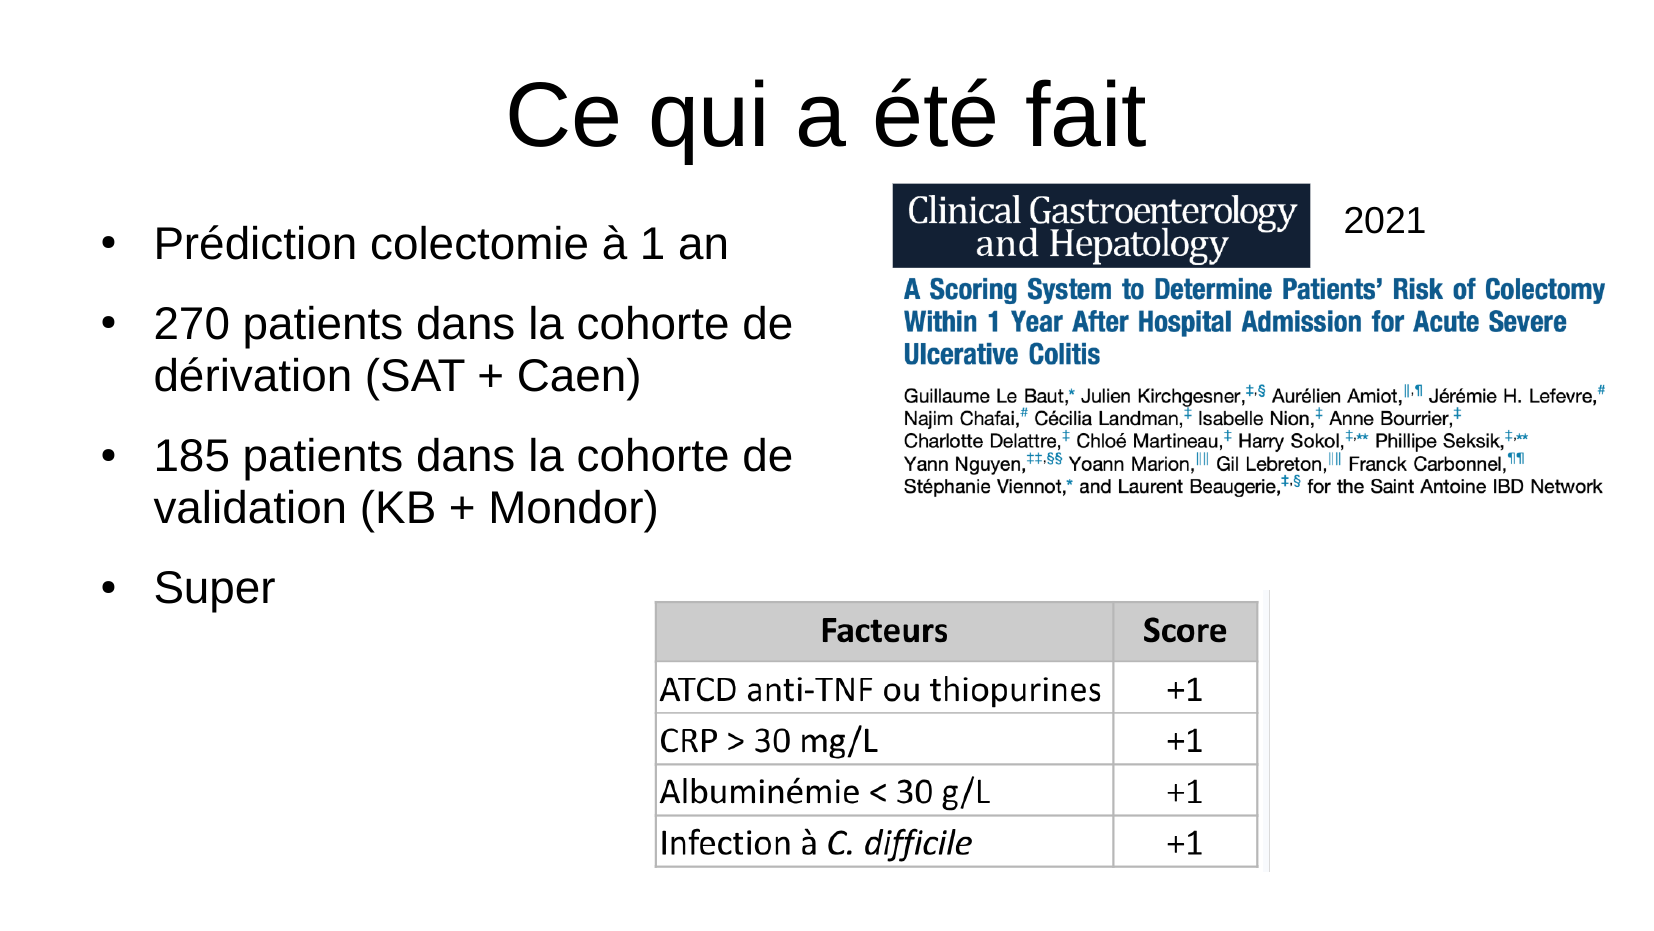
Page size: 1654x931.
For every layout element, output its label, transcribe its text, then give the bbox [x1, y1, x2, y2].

title Ce qui a été fait [82, 37, 1571, 193]
text_box 2021 [1328, 192, 1442, 250]
list Prédiction colectomie à 1 an 270 patients dans la cohorte de dérivation (SAT + Caen) 185 patients dans la cohorte de validation (KB + Mondor) Super [82, 217, 827, 758]
picture [885, 177, 1624, 499]
picture [649, 590, 1270, 872]
